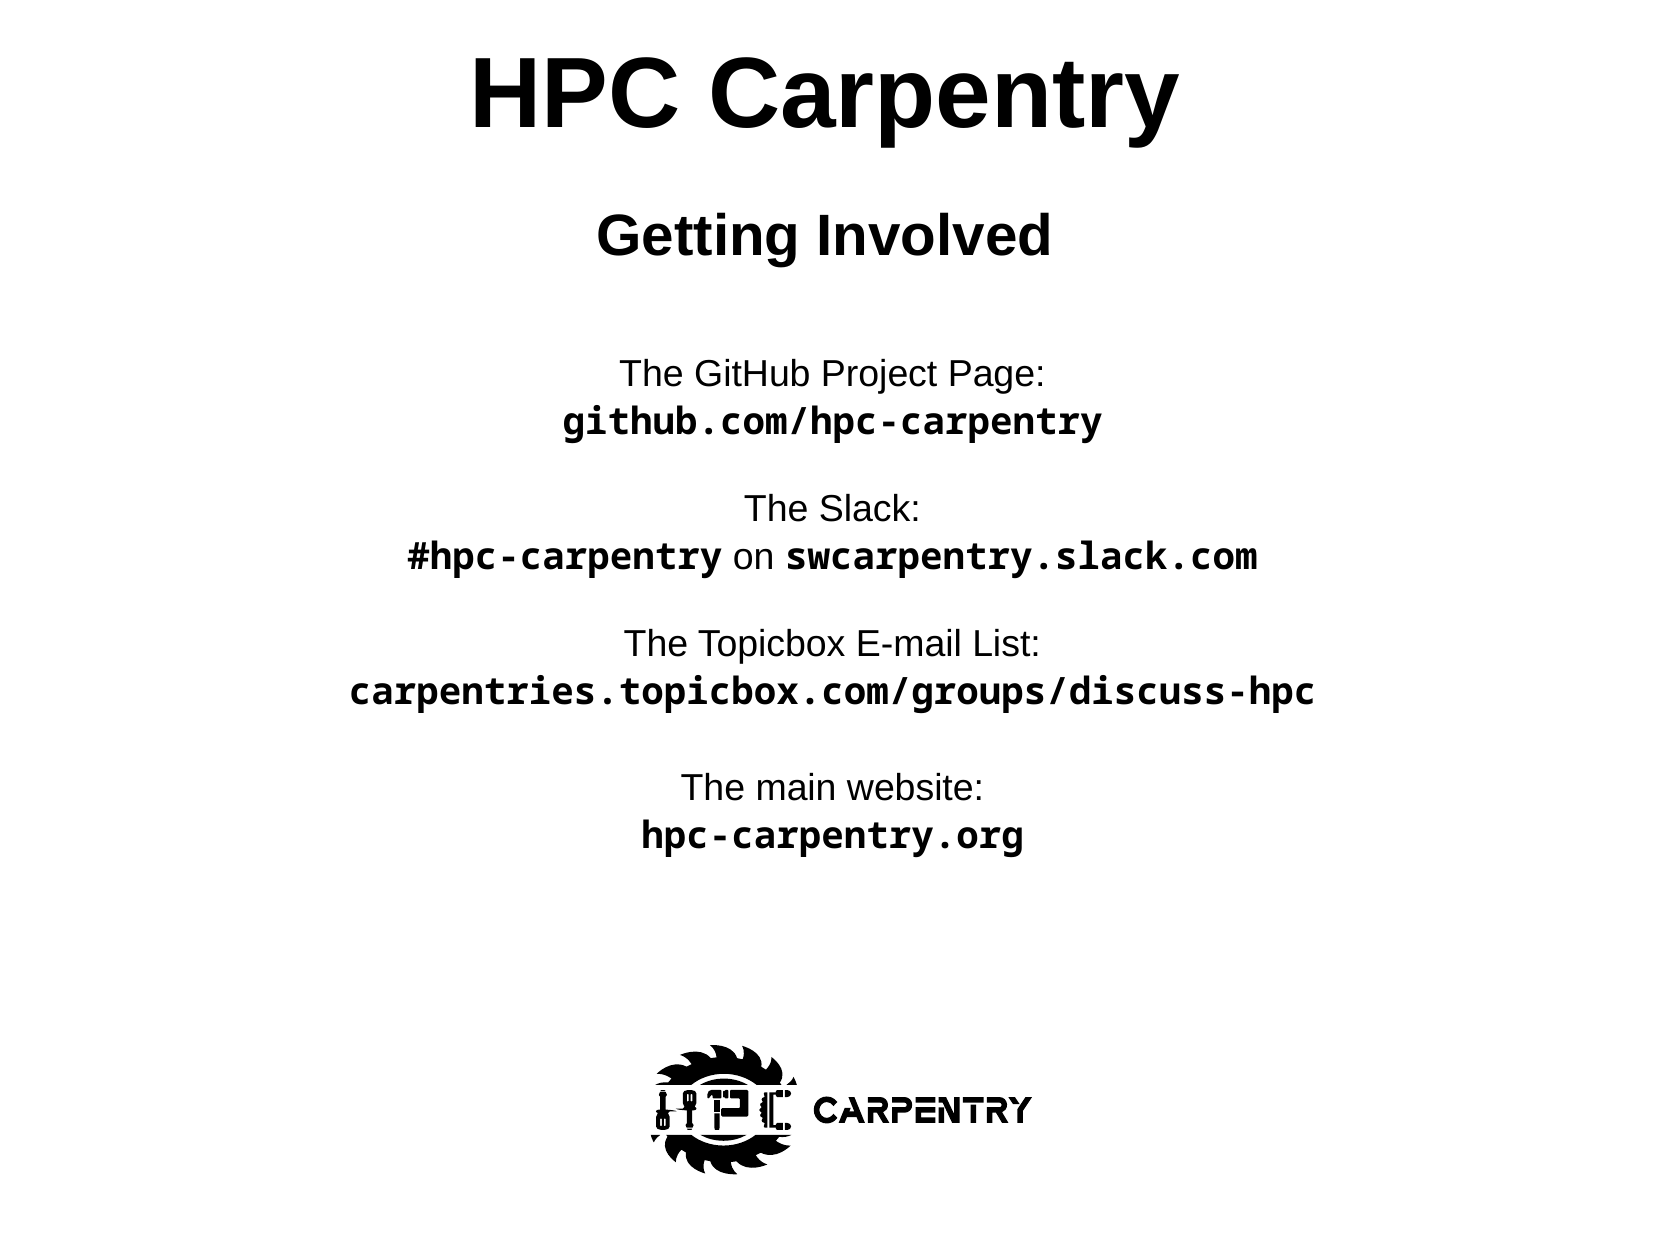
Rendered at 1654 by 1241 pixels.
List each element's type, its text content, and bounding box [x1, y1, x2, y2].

text_box The GitHub Project Page: github.com/hpc-carpentry The Slack: #hpc-carpentry on swcarpentry.slack.com The Topicbox E-mail List: carpentries.topicbox.com/groups/discuss-hpc The main website: hpc-carpentry.org [120, 345, 1546, 866]
text_box HPC Carpentry [45, 30, 1606, 166]
picture [586, 1012, 1097, 1210]
text_box Getting Involved [75, 195, 1576, 275]
